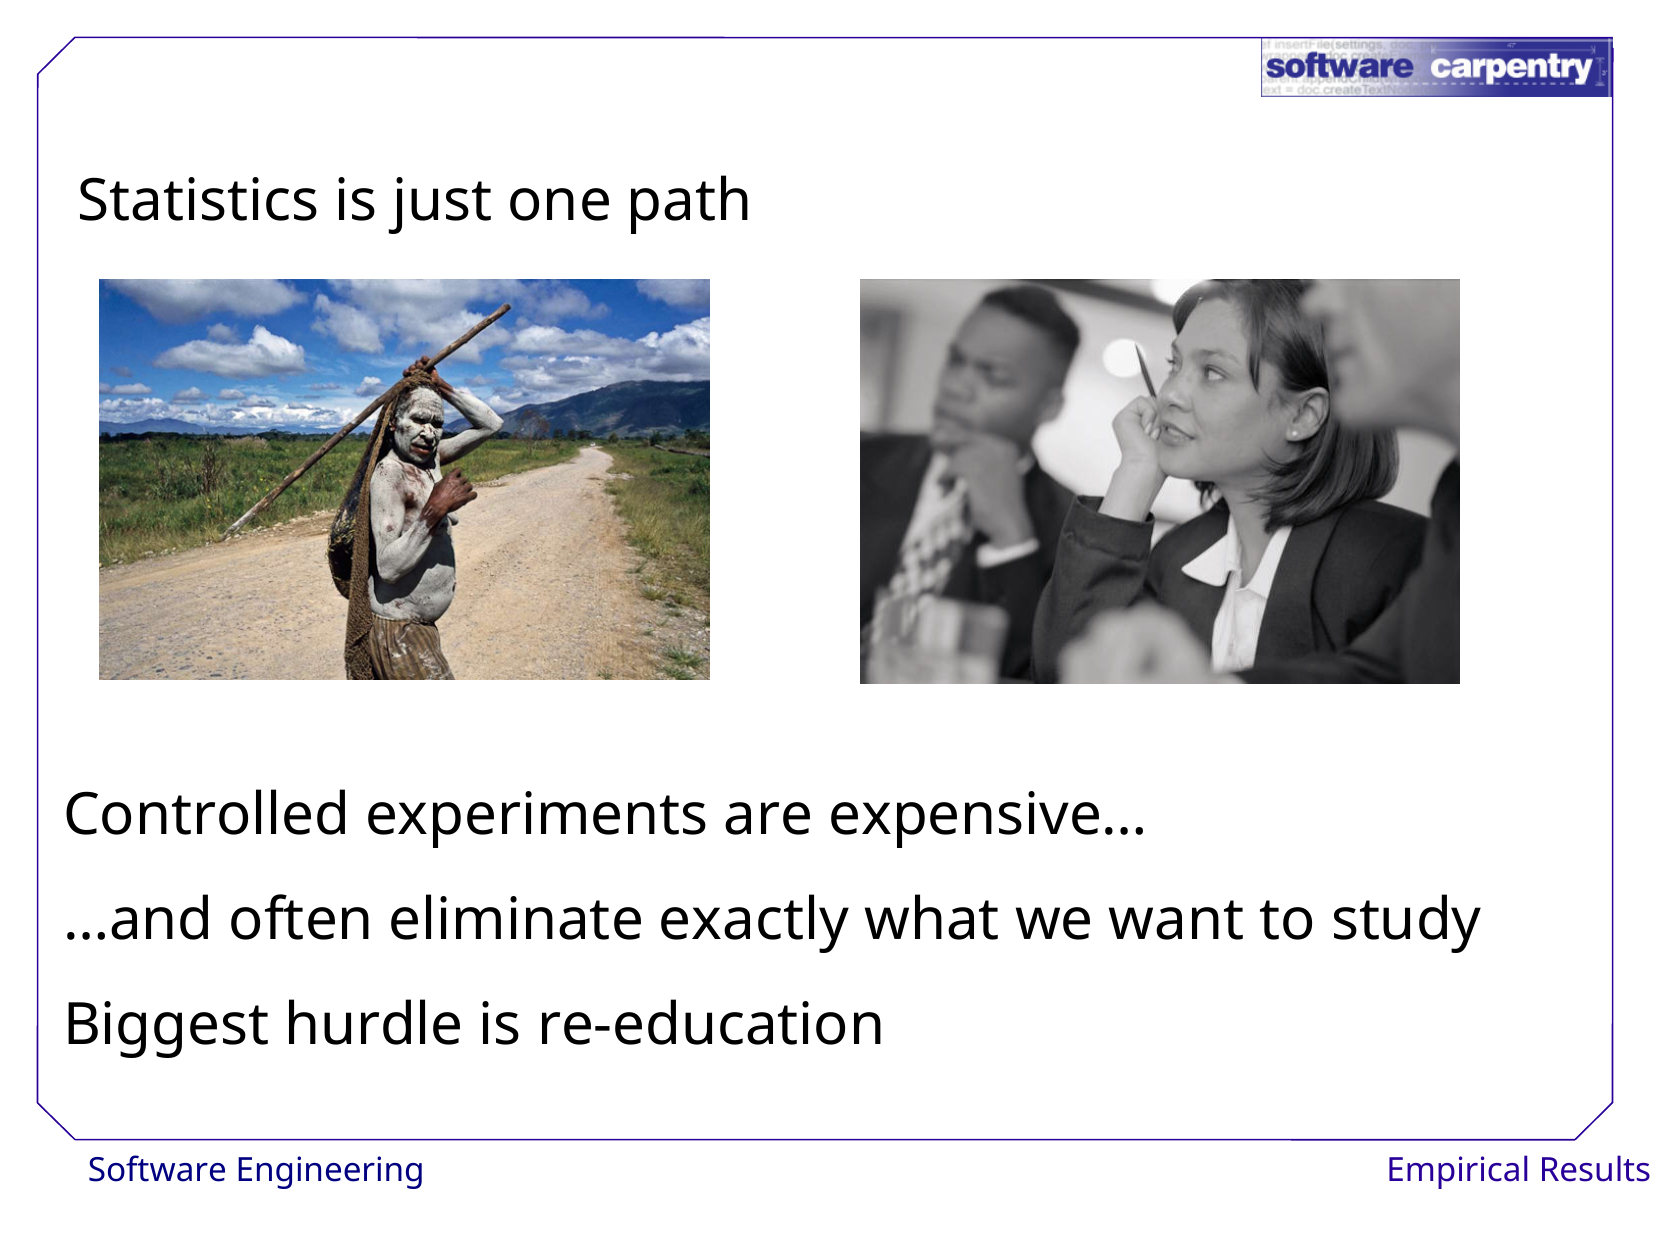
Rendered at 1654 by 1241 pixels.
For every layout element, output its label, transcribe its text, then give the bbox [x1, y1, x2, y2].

picture [1261, 39, 1613, 97]
text_box Controlled experiments are expensive… …and often eliminate exactly what we want to study Biggest hurdle is re-education [48, 733, 1647, 1064]
picture [860, 279, 1460, 684]
text_box Statistics is just one path [62, 119, 918, 240]
picture [99, 279, 710, 680]
